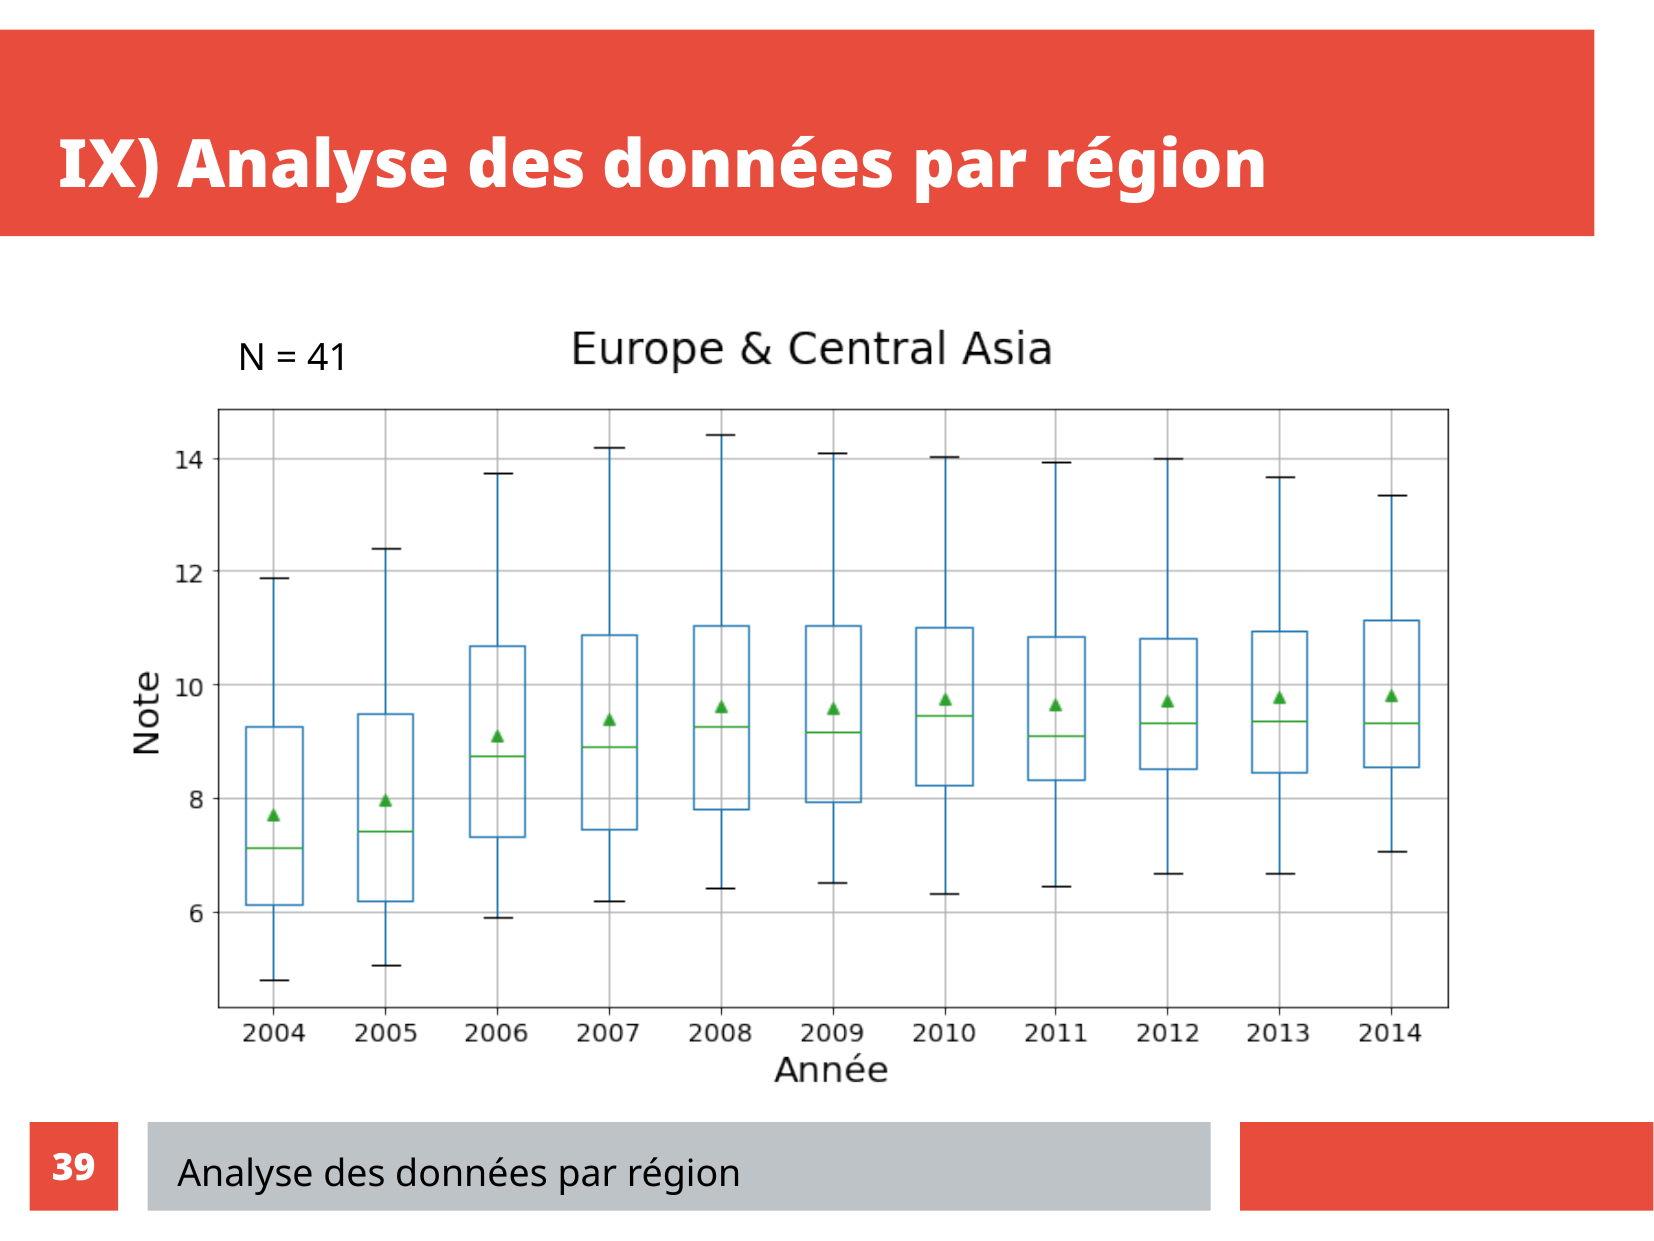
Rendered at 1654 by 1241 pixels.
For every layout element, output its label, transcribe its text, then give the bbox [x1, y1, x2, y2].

picture [117, 317, 1459, 1101]
text_box N = 41 [222, 322, 384, 382]
text_box Analyse des données par région [162, 1138, 795, 1198]
title IX) Analyse des données par région [59, 59, 1595, 207]
